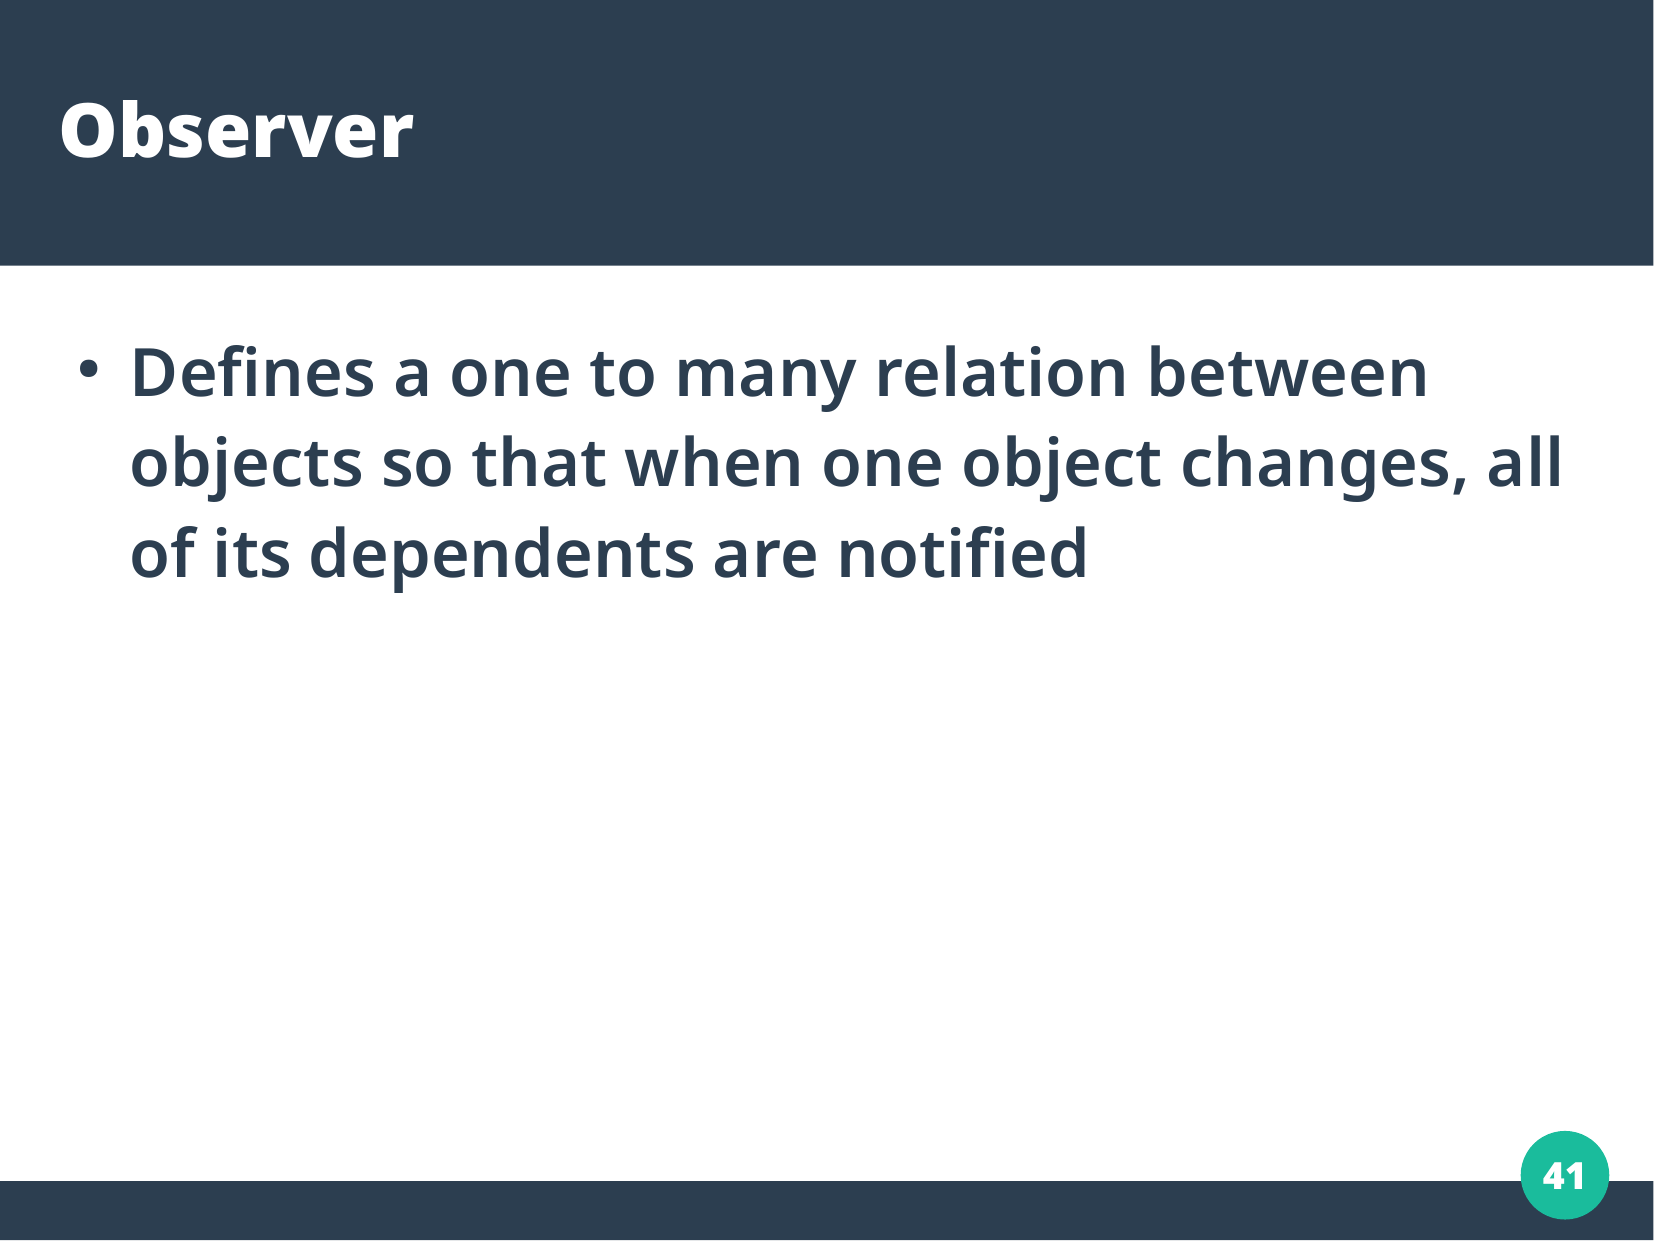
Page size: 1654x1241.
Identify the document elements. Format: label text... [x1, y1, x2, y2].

title Observer [59, 49, 1595, 207]
list Defines a one to many relation between objects so that when one object changes, all of its dependents are notified [59, 324, 1595, 1152]
